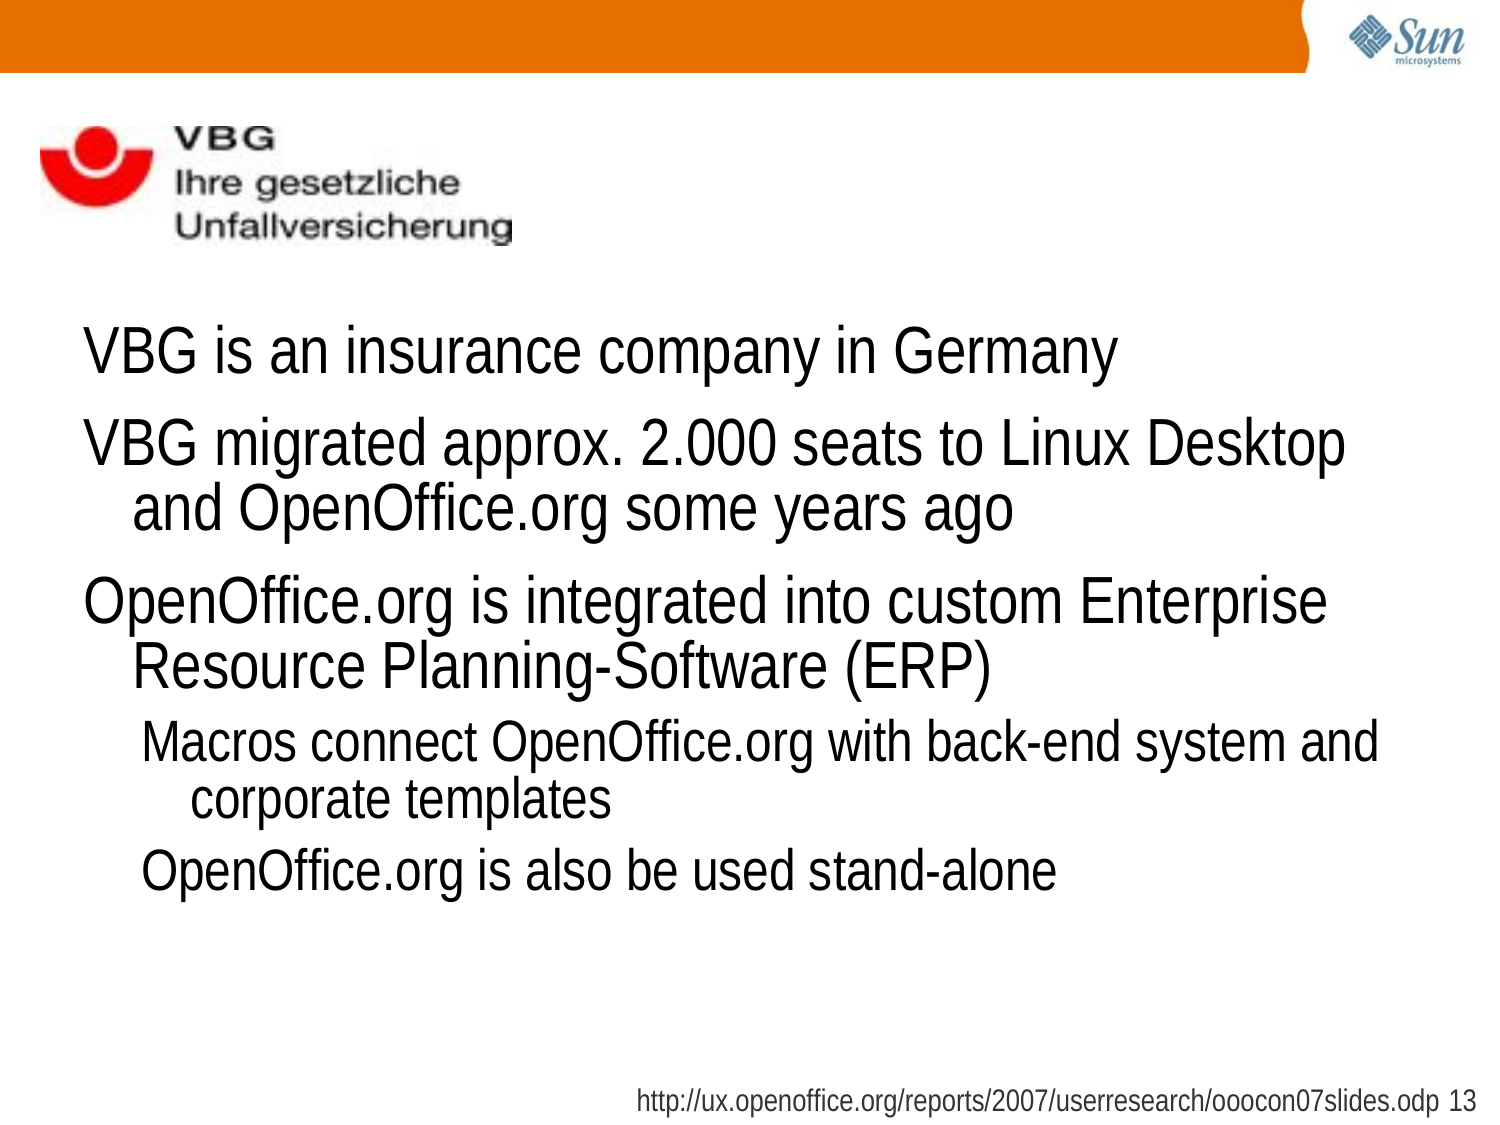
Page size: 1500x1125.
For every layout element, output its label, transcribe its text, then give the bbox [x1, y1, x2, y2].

title VBG [75, 123, 1437, 227]
list VBG is an insurance company in Germany VBG migrated approx. 2.000 seats to Linux Desktop and OpenOffice.org some years ago OpenOffice.org is integrated into custom Enterprise Resource Planning-Software (ERP) Macros connect OpenOffice.org with back-end system and corporate templates OpenOffice.org is also be used stand-alone [64, 321, 1401, 1067]
picture [0, 0, 1500, 73]
picture [40, 126, 512, 247]
